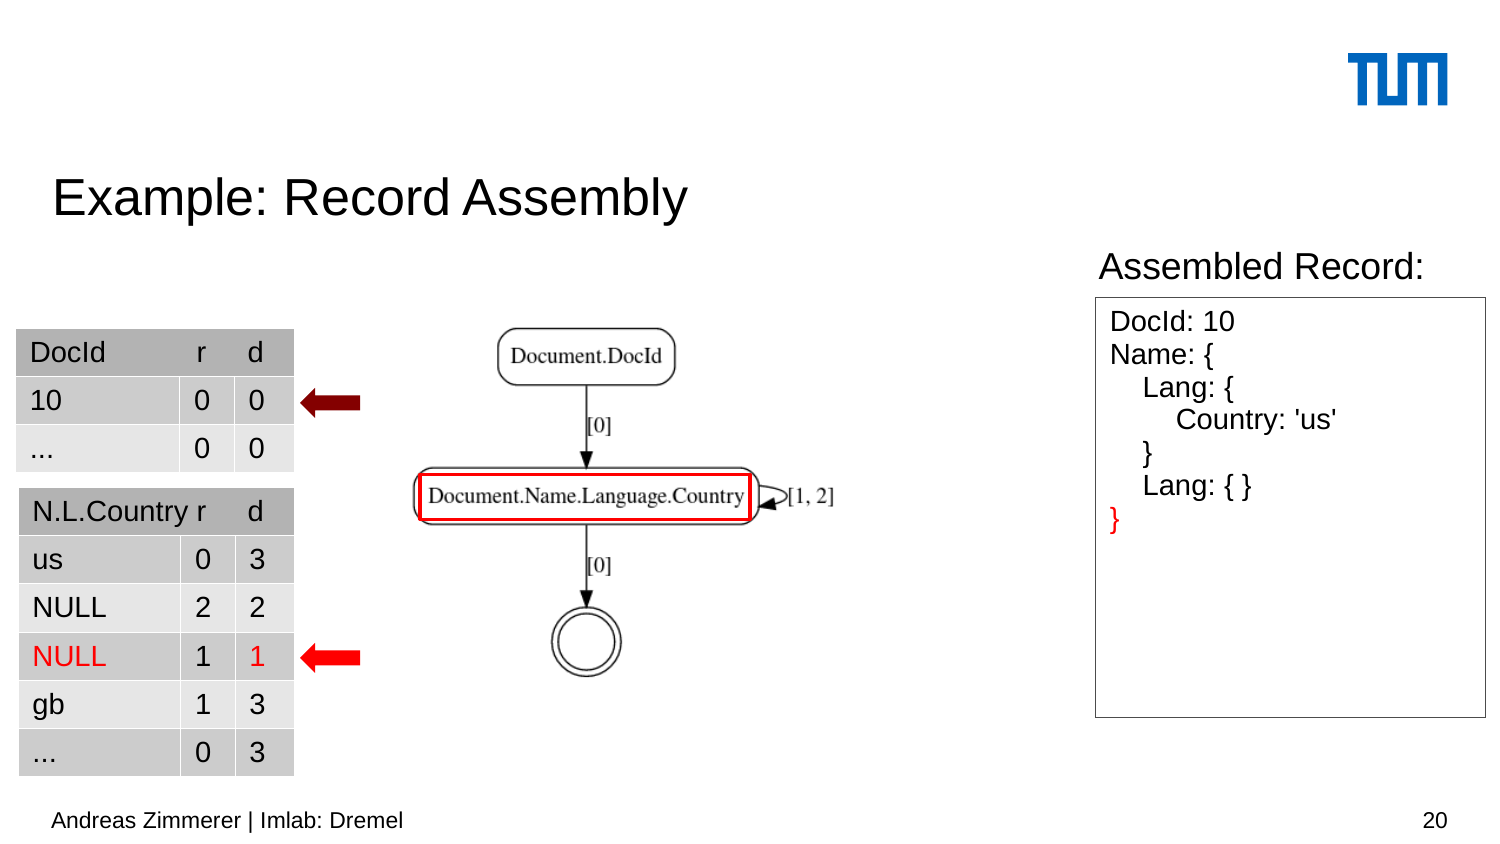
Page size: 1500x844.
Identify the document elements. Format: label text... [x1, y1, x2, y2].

table_cell 0 [235, 425, 294, 472]
table_cell 0 [235, 377, 294, 424]
table_cell 0 [181, 729, 235, 776]
table_cell gb [19, 681, 180, 728]
table_cell 3 [236, 681, 294, 728]
table_cell 1 [181, 633, 235, 680]
title Example: Record Assembly [52, 159, 1449, 227]
table_cell ... [16, 425, 179, 472]
table_cell NULL [19, 584, 180, 632]
table_cell 3 [236, 536, 294, 583]
footer Andreas Zimmerer | Imlab: Dremel [51, 796, 1112, 842]
table_cell 2 [181, 584, 235, 632]
table_header DocId r d [16, 329, 294, 376]
table_cell 0 [180, 425, 234, 472]
text_box [300, 387, 361, 418]
text_box [300, 642, 361, 673]
table_cell 0 [180, 377, 234, 424]
text_box Assembled Record: [1083, 237, 1441, 295]
table_cell 0 [181, 536, 235, 583]
table_header N.L.Country r d [19, 488, 294, 535]
table_cell 10 [16, 377, 179, 424]
table_cell us [19, 536, 180, 583]
table_cell 2 [236, 584, 294, 632]
table_cell NULL [19, 633, 180, 680]
slide_number <number> [1112, 796, 1448, 842]
picture [408, 322, 841, 683]
table_cell ... [19, 729, 180, 776]
table_cell 1 [181, 681, 235, 728]
table_cell 3 [236, 729, 294, 776]
table_cell 1 [236, 633, 294, 680]
text_box DocId: 10 Name: { Lang: { Country: 'us' } Lang: { } } [1095, 297, 1486, 718]
